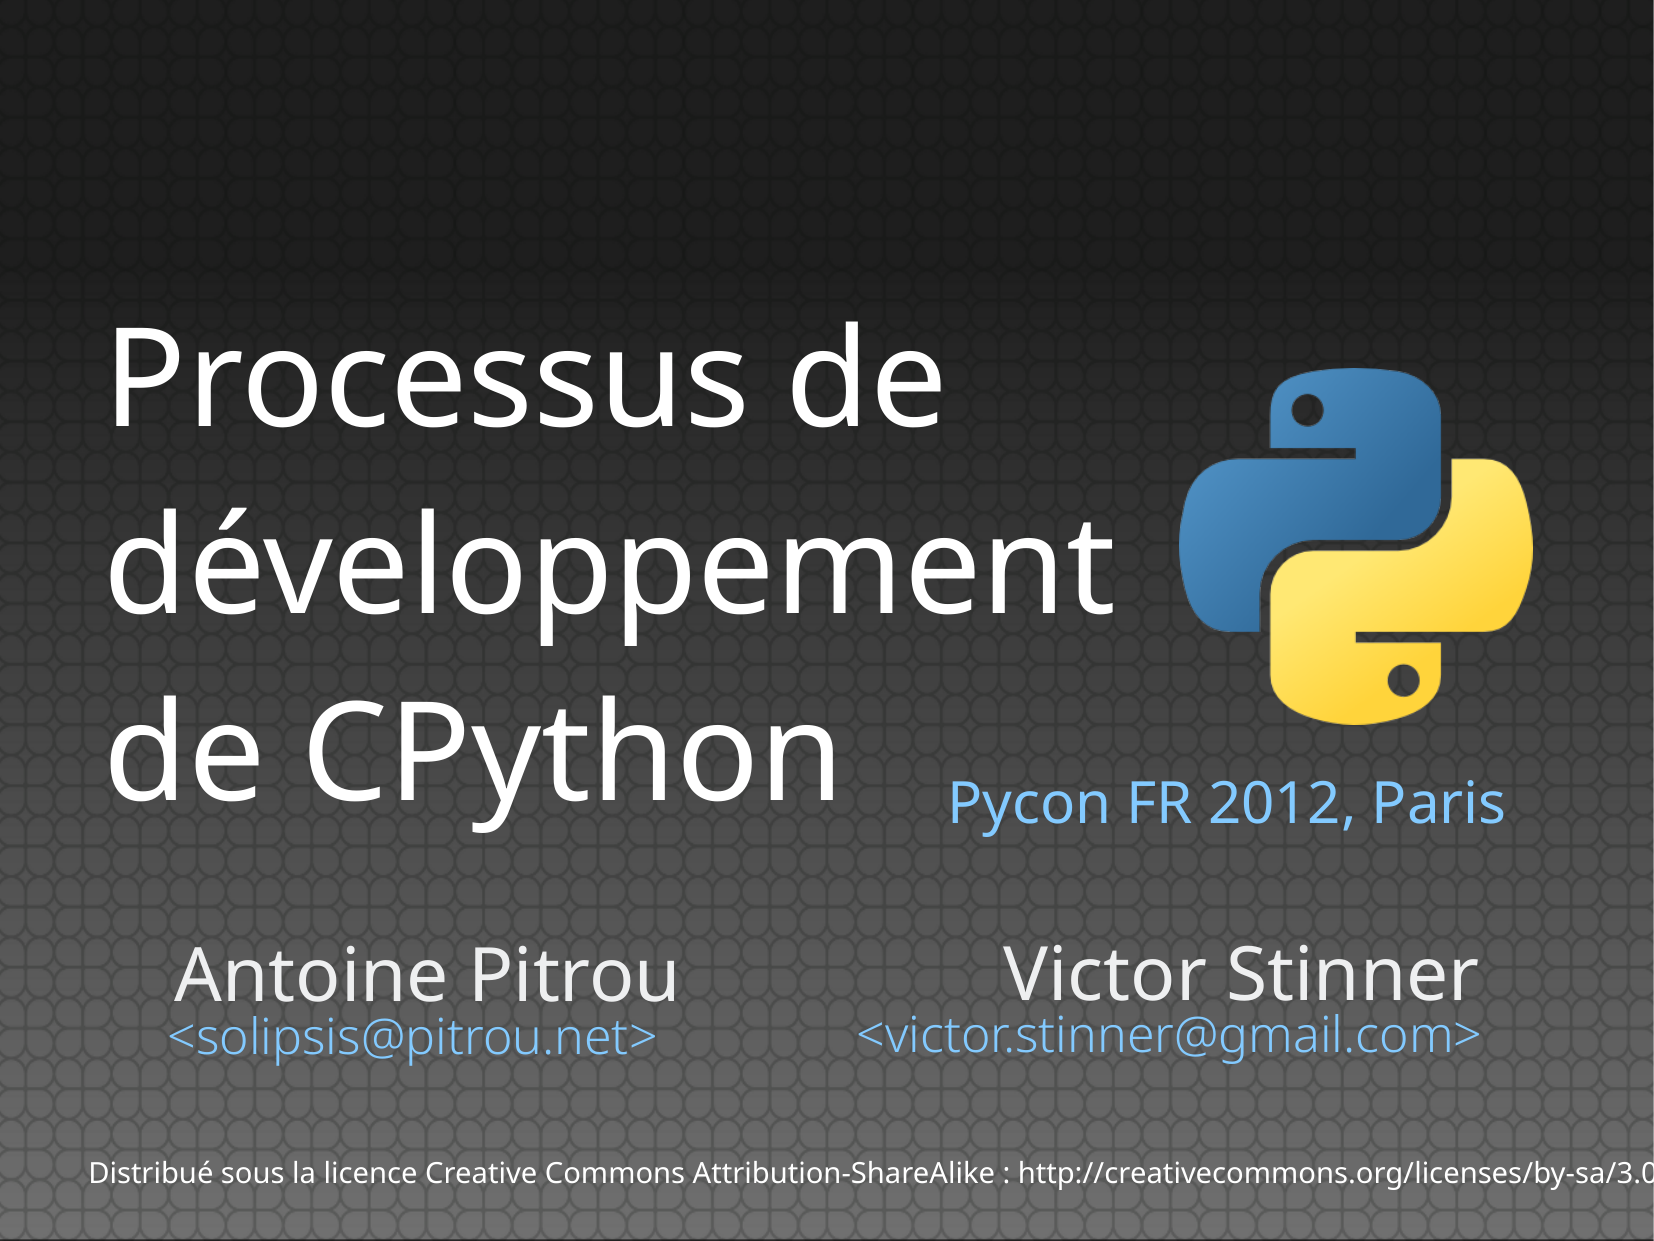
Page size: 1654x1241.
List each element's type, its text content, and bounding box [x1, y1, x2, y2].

text_box Victor Stinner [988, 912, 1527, 991]
text_box <solipsis@pitrou.net> [152, 993, 702, 1071]
subtitle Pycon FR 2012, Paris [161, 803, 1507, 839]
text_box Antoine Pitrou [159, 914, 704, 1023]
picture [0, 0, 1654, 1241]
text_box Distribué sous la licence Creative Commons Attribution-ShareAlike : http://creativecommons.org/licenses/by-sa/3.0/ [2, 1144, 1654, 1233]
text_box <victor.stinner@gmail.com> [842, 991, 1543, 1070]
text_box Processus de développement de CPython [89, 271, 1527, 803]
